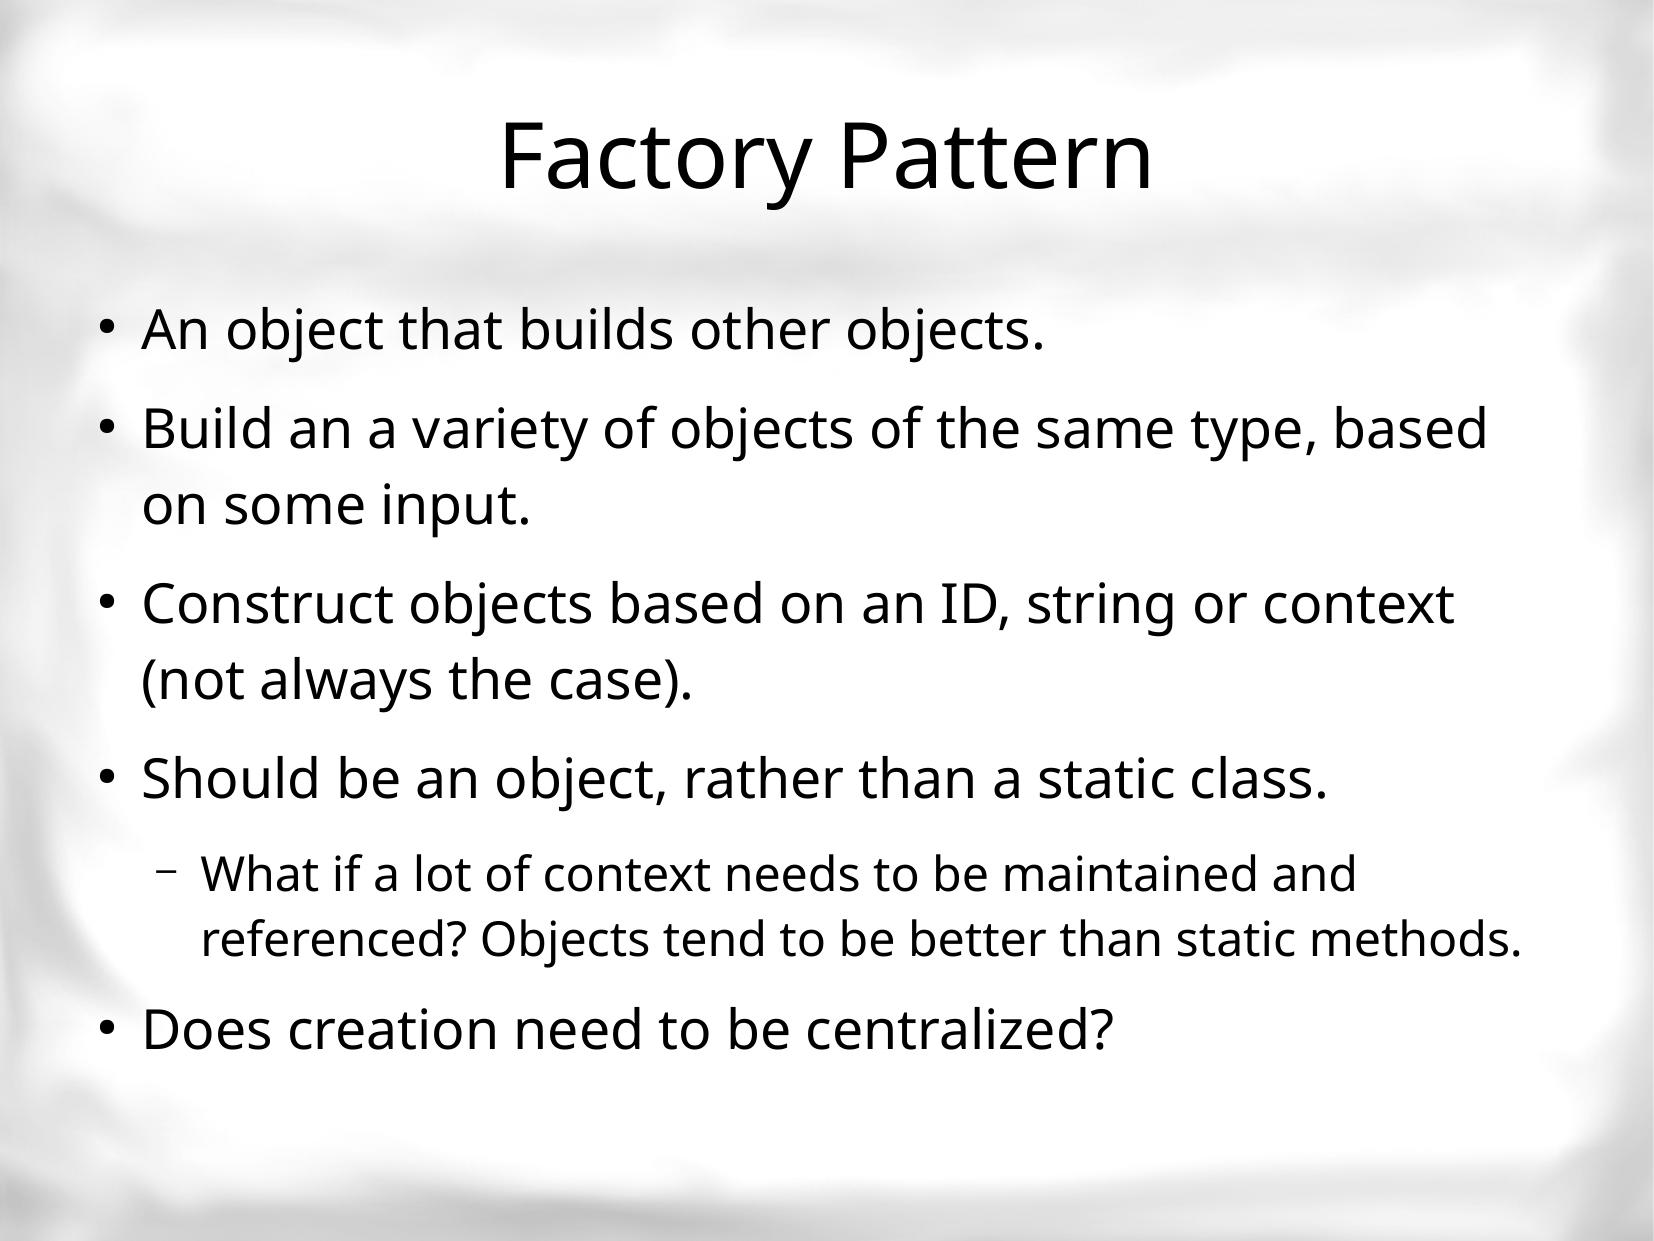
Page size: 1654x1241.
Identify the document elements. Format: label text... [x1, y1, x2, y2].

list An object that builds other objects. Build an a variety of objects of the same type, based on some input. Construct objects based on an ID, string or context (not always the case). Should be an object, rather than a static class. What if a lot of context needs to be maintained and referenced? Objects tend to be better than static methods. Does creation need to be centralized? [82, 290, 1538, 1111]
picture [0, 0, 1654, 1241]
title Factory Pattern [82, 49, 1571, 257]
